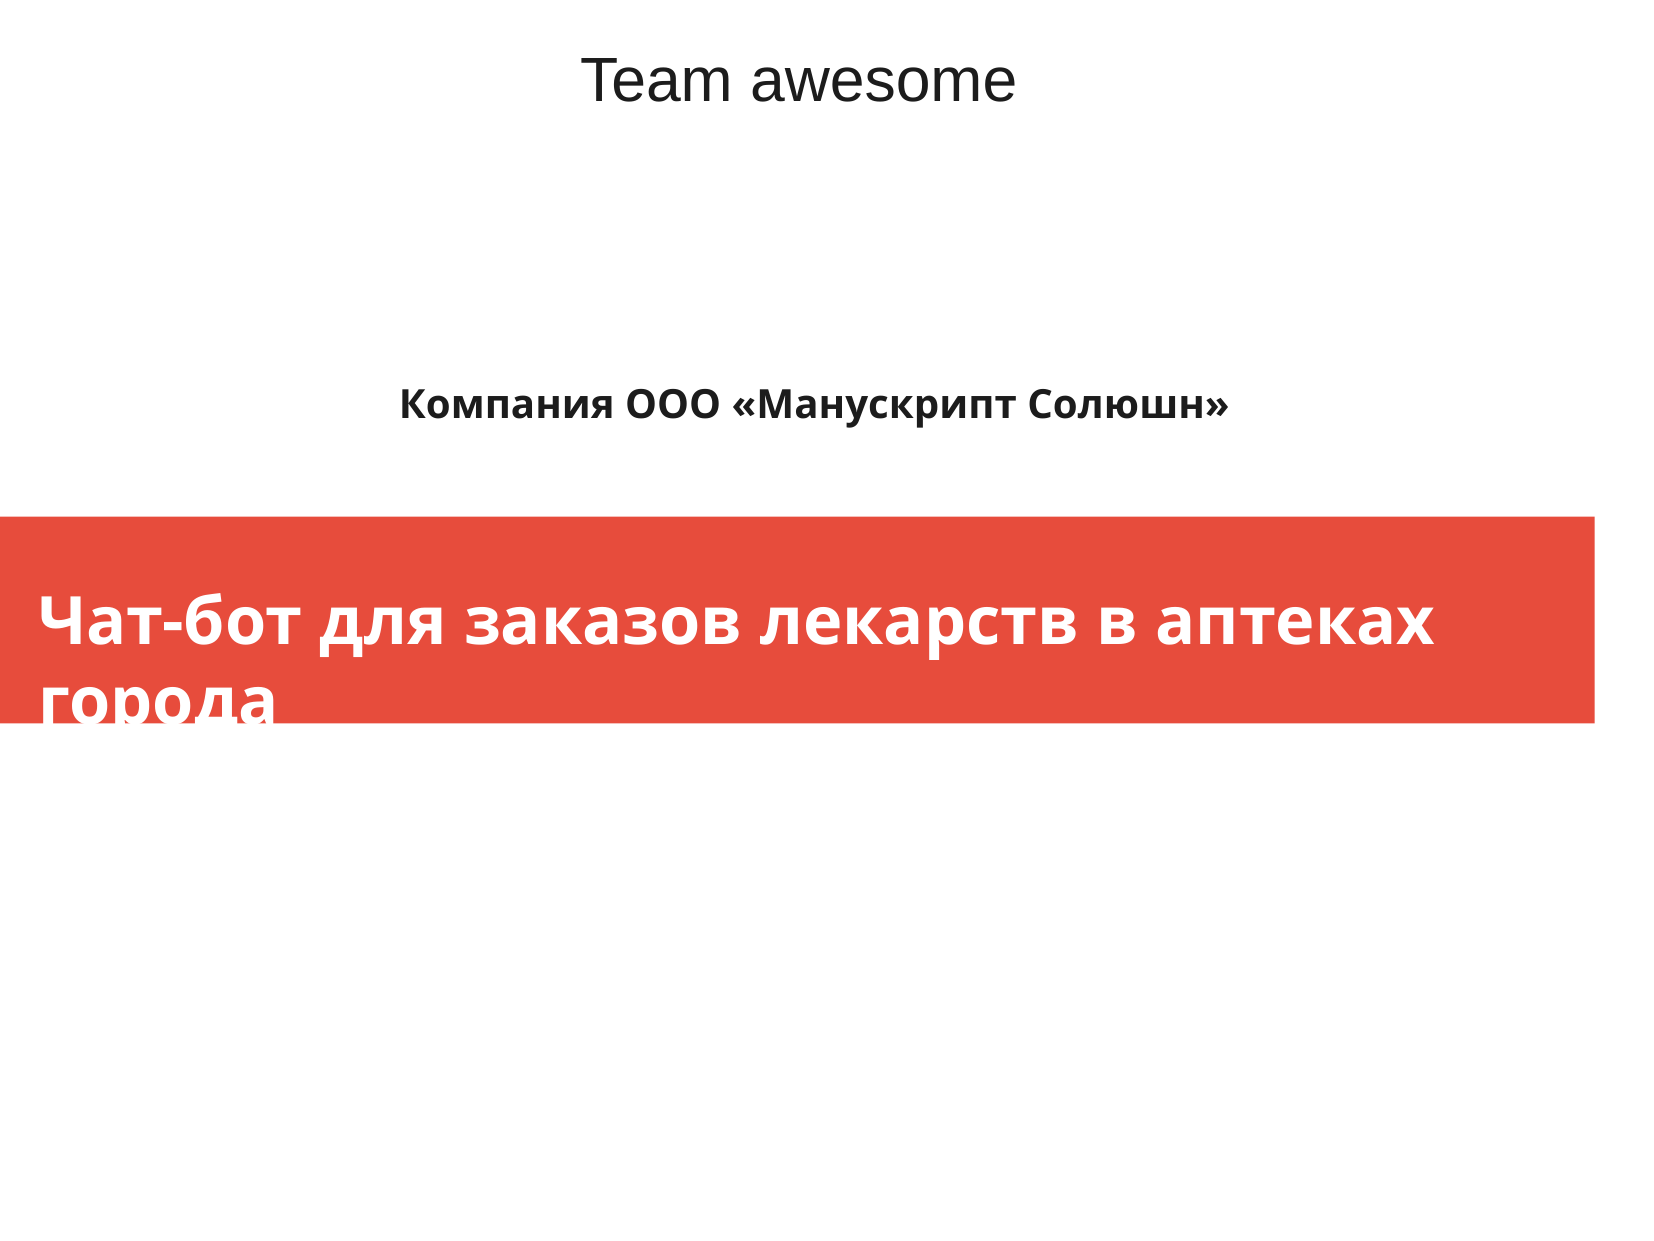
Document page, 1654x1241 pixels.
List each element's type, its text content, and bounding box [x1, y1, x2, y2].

list Team awesome [380, 38, 1218, 155]
list Компания ООО «Манускрипт Солюшн» [399, 378, 1257, 428]
title Чат-бот для заказов лекарств в аптеках города [38, 577, 1560, 755]
